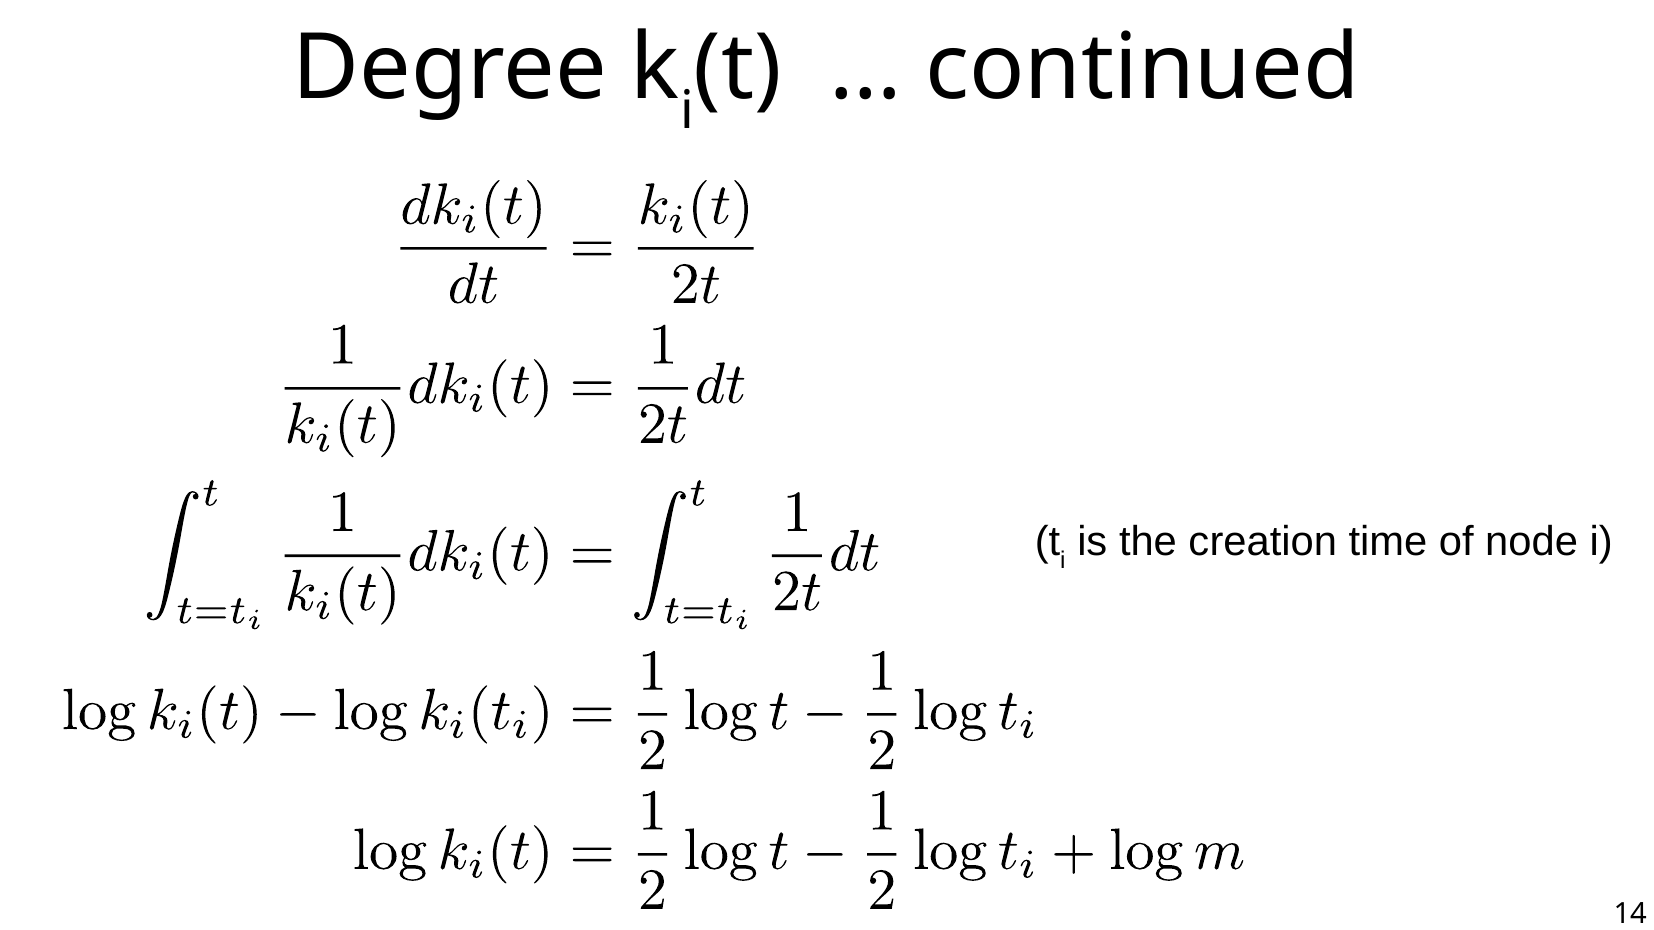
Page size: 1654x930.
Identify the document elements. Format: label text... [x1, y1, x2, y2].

text_box [61, 180, 1246, 909]
text_box (ti is the creation time of node i) [1020, 510, 1636, 614]
title Degree ki(t) … continued [82, 9, 1571, 136]
